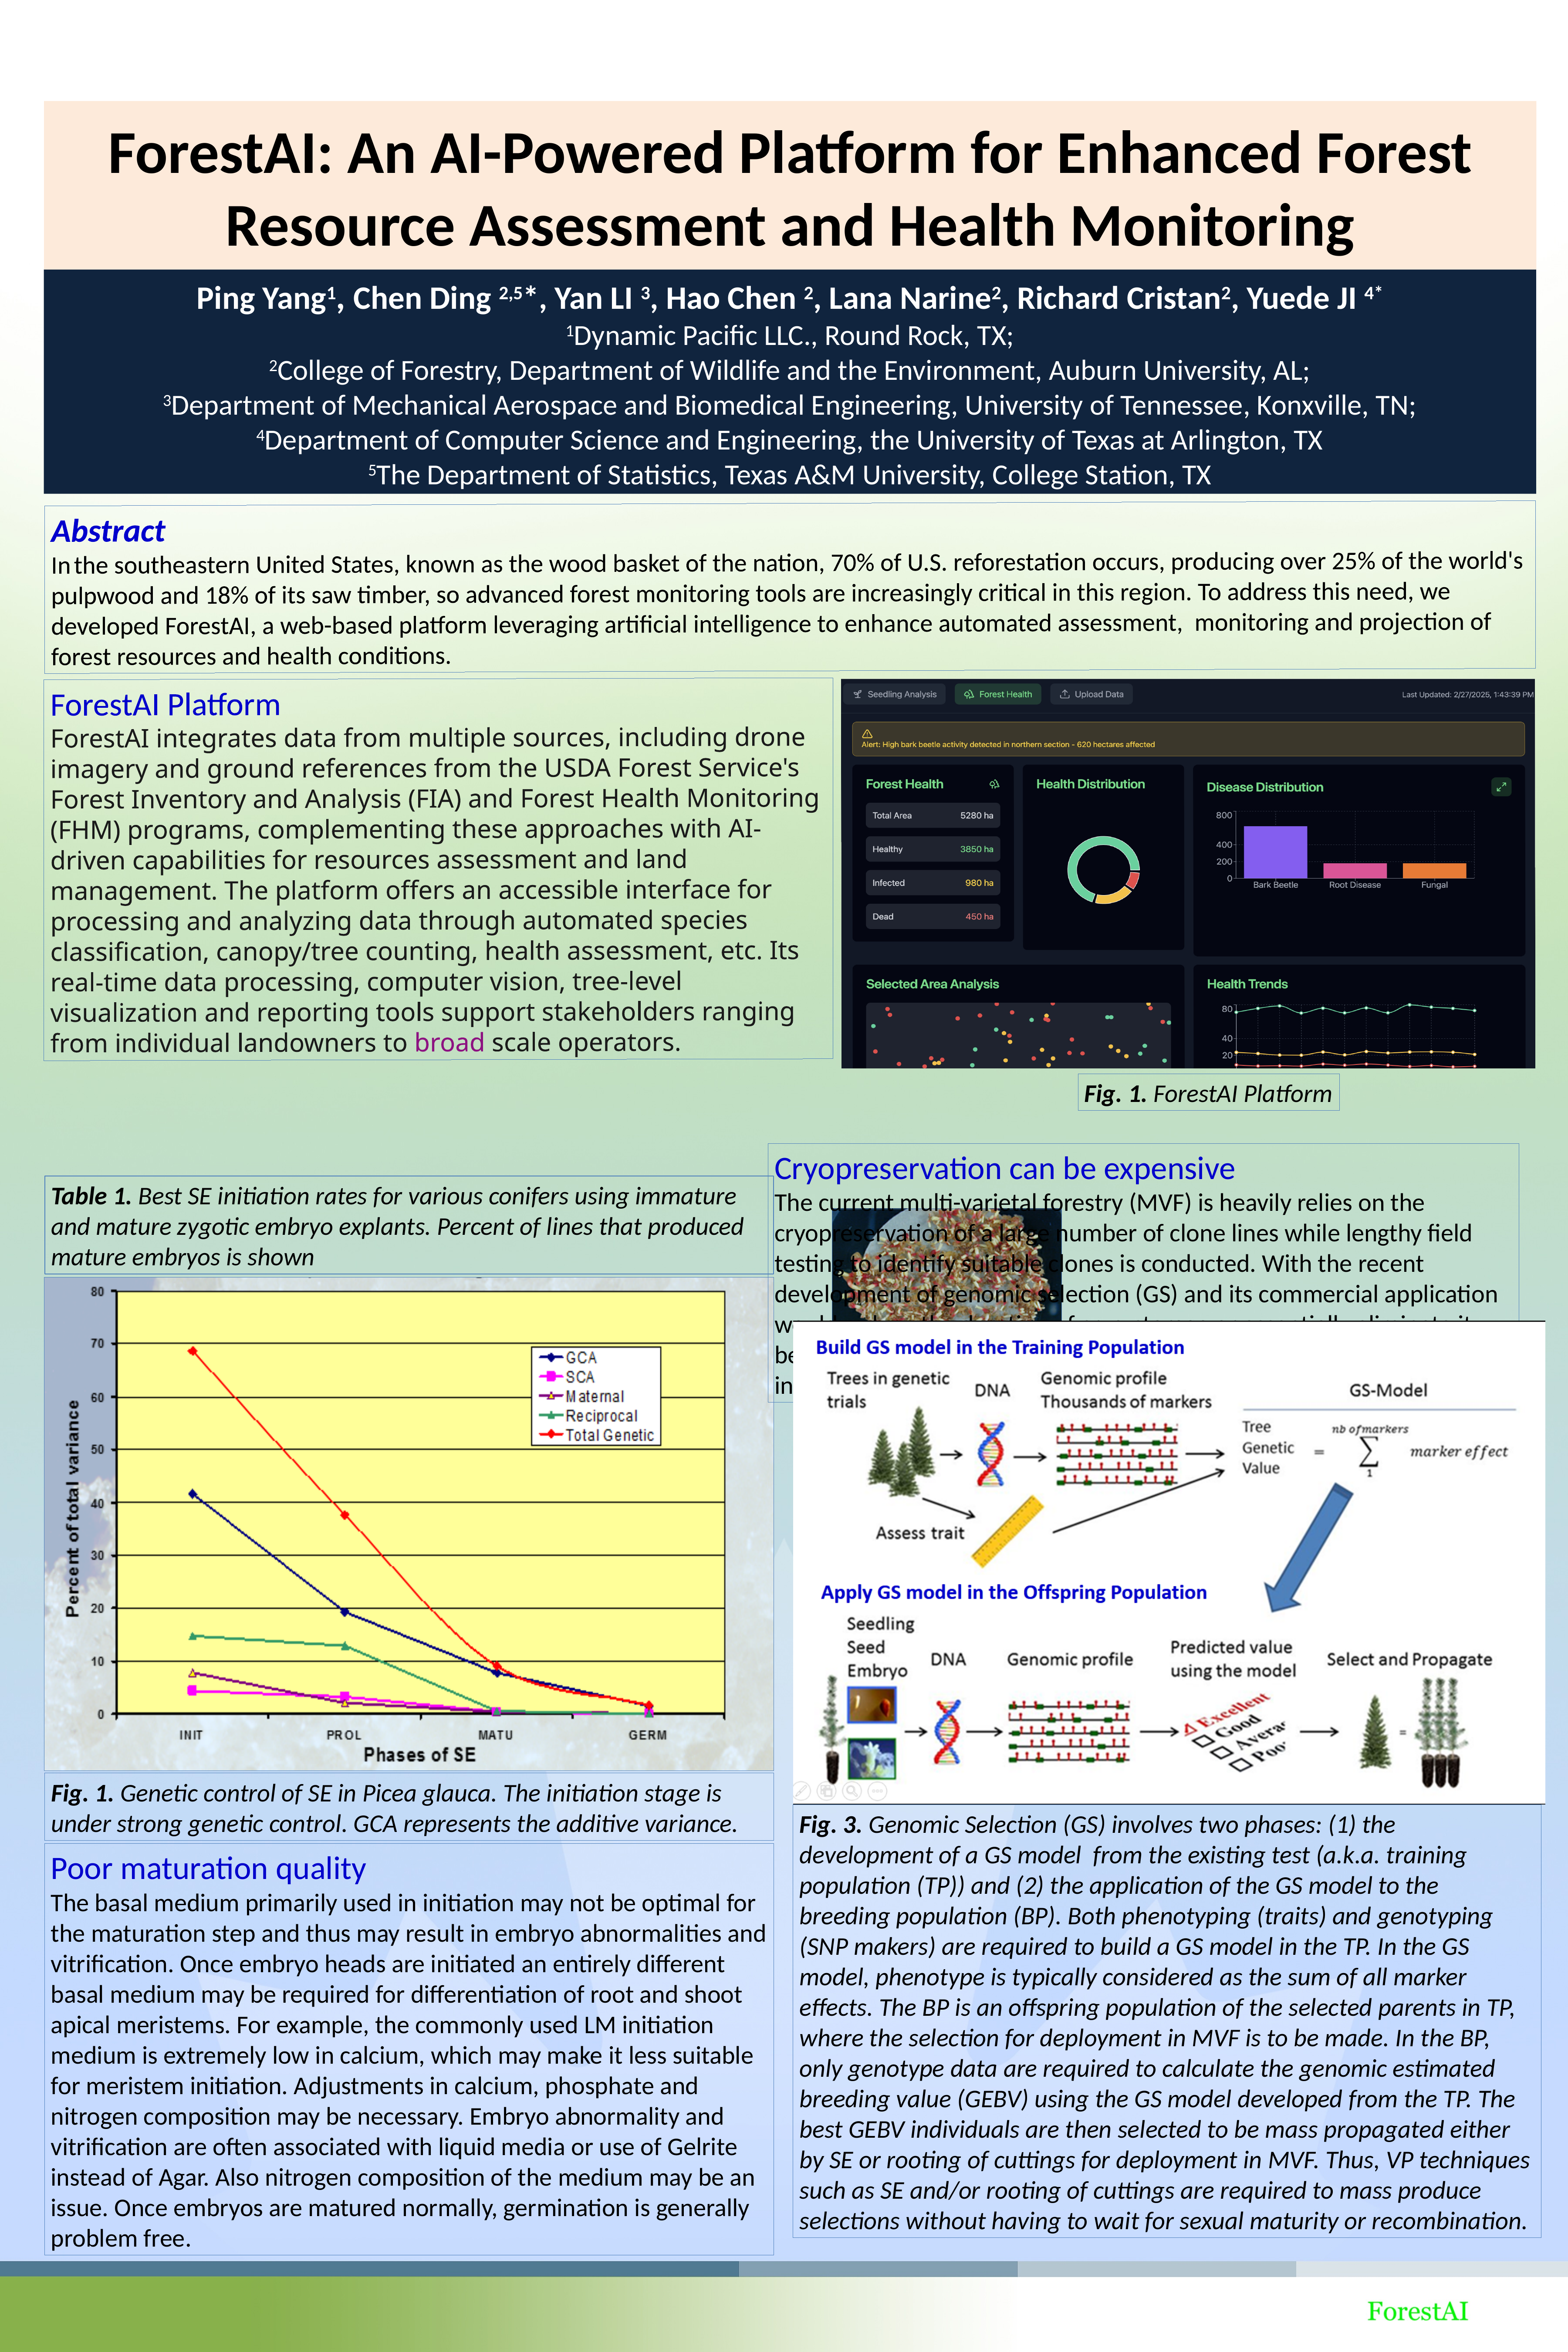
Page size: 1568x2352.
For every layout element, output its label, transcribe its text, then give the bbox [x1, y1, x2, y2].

text_box Poor maturation quality The basal medium primarily used in initiation may not be optimal for the maturation step and thus may result in embryo abnormalities and vitrification. Once embryo heads are initiated an entirely different basal medium may be required for differentiation of root and shoot apical meristems. For example, the commonly used LM initiation medium is extremely low in calcium, which may make it less suitable for meristem initiation. Adjustments in calcium, phosphate and nitrogen composition may be necessary. Embryo abnormality and vitrification are often associated with liquid media or use of Gelrite instead of Agar. Also nitrogen composition of the medium may be an issue. Once embryos are matured normally, germination is generally problem free. [44, 1843, 774, 2255]
text_box Fig. 1. Genetic control of SE in Picea glauca. The initiation stage is under strong genetic control. GCA represents the additive variance. [44, 1773, 774, 1841]
text_box Cryopreservation can be expensive The current multi-varietal forestry (MVF) is heavily relies on the cryopreservation of a large number of clone lines while lengthy field testing to identify suitable clones is conducted. With the recent development of genomic selection (GS) and its commercial application would reduce the duration of cryo-storage or essentially eliminate it because forward GS can make field testing unnecessary. GS also results in much larger genetic gain than seed orchard breeding. [768, 1143, 1519, 1402]
text_box Abstract In the southeastern United States, known as the wood basket of the nation, 70% of U.S. reforestation occurs, producing over 25% of the world's pulpwood and 18% of its saw timber, so advanced forest monitoring tools are increasingly critical in this region. To address this need, we developed ForestAI, a web-based platform leveraging artificial intelligence to enhance automated assessment, monitoring and projection of forest resources and health conditions. [44, 500, 1536, 674]
text_box Fig. 1. ForestAI Platform [1078, 1074, 1340, 1111]
title ForestAI: An AI-Powered Platform for Enhanced Forest Resource Assessment and Health Monitoring [44, 101, 1537, 270]
text_box Table 1. Best SE initiation rates for various conifers using immature and mature zygotic embryo explants. Percent of lines that produced mature embryos is shown [44, 1176, 768, 1274]
text_box ForestAI Platform ForestAI integrates data from multiple sources, including drone imagery and ground references from the USDA Forest Service's Forest Inventory and Analysis (FIA) and Forest Health Monitoring (FHM) programs, complementing these approaches with AI-driven capabilities for resources assessment and land management. The platform offers an accessible interface for processing and analyzing data through automated species classification, canopy/tree counting, health assessment, etc. Its real-time data processing, computer vision, tree-level visualization and reporting tools support stakeholders ranging from individual landowners to broad scale operators. [44, 678, 833, 1061]
picture [0, 0, 1568, 2352]
text_box Fig. 3. Genomic Selection (GS) involves two phases: (1) the development of a GS model from the existing test (a.k.a. training population (TP)) and (2) the application of the GS model to the breeding population (BP). Both phenotyping (traits) and genotyping (SNP makers) are required to build a GS model in the TP. In the GS model, phenotype is typically considered as the sum of all marker effects. The BP is an offspring population of the selected parents in TP, where the selection for deployment in MVF is to be made. In the BP, only genotype data are required to calculate the genomic estimated breeding value (GEBV) using the GS model developed from the TP. The best GEBV individuals are then selected to be mass propagated either by SE or rooting of cuttings for deployment in MVF. Thus, VP techniques such as SE and/or rooting of cuttings are required to mass produce selections without having to wait for sexual maturity or recombination. [793, 1805, 1541, 2238]
text_box Ping Yang1, Chen Ding 2,5*, Yan LI 3, Hao Chen 2, Lana Narine2, Richard Cristan2, Yuede JI 4* 1Dynamic Pacific LLC., Round Rock, TX; 2College of Forestry, Department of Wildlife and the Environment, Auburn University, AL; 3Department of Mechanical Aerospace and Biomedical Engineering, University of Tennessee, Konxville, TN; 4Department of Computer Science and Engineering, the University of Texas at Arlington, TX 5The Department of Statistics, Texas A&M University, College Station, TX [44, 269, 1536, 494]
